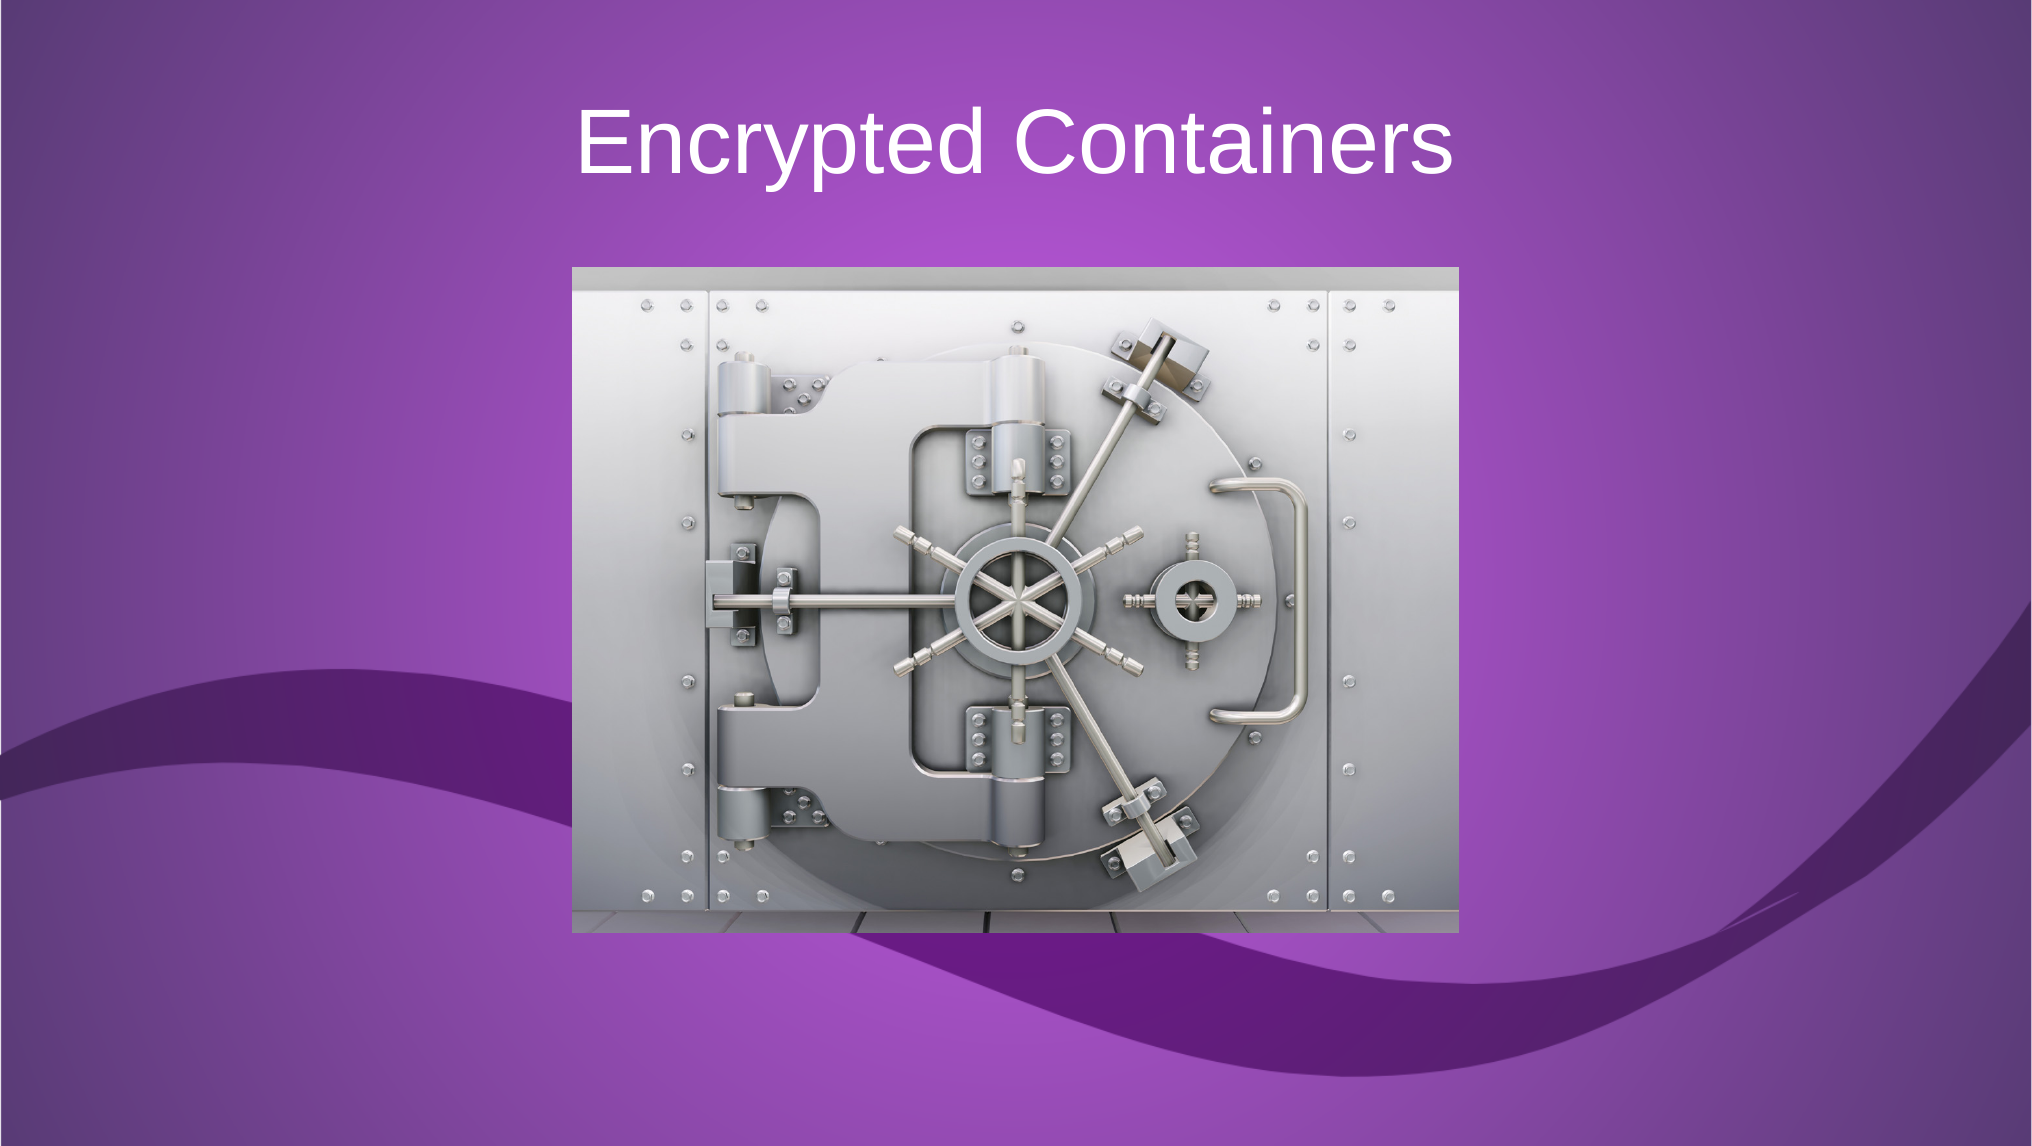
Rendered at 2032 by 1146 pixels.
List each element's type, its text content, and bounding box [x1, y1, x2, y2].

title Encrypted Containers [101, 45, 1930, 237]
picture [0, 0, 2032, 1146]
